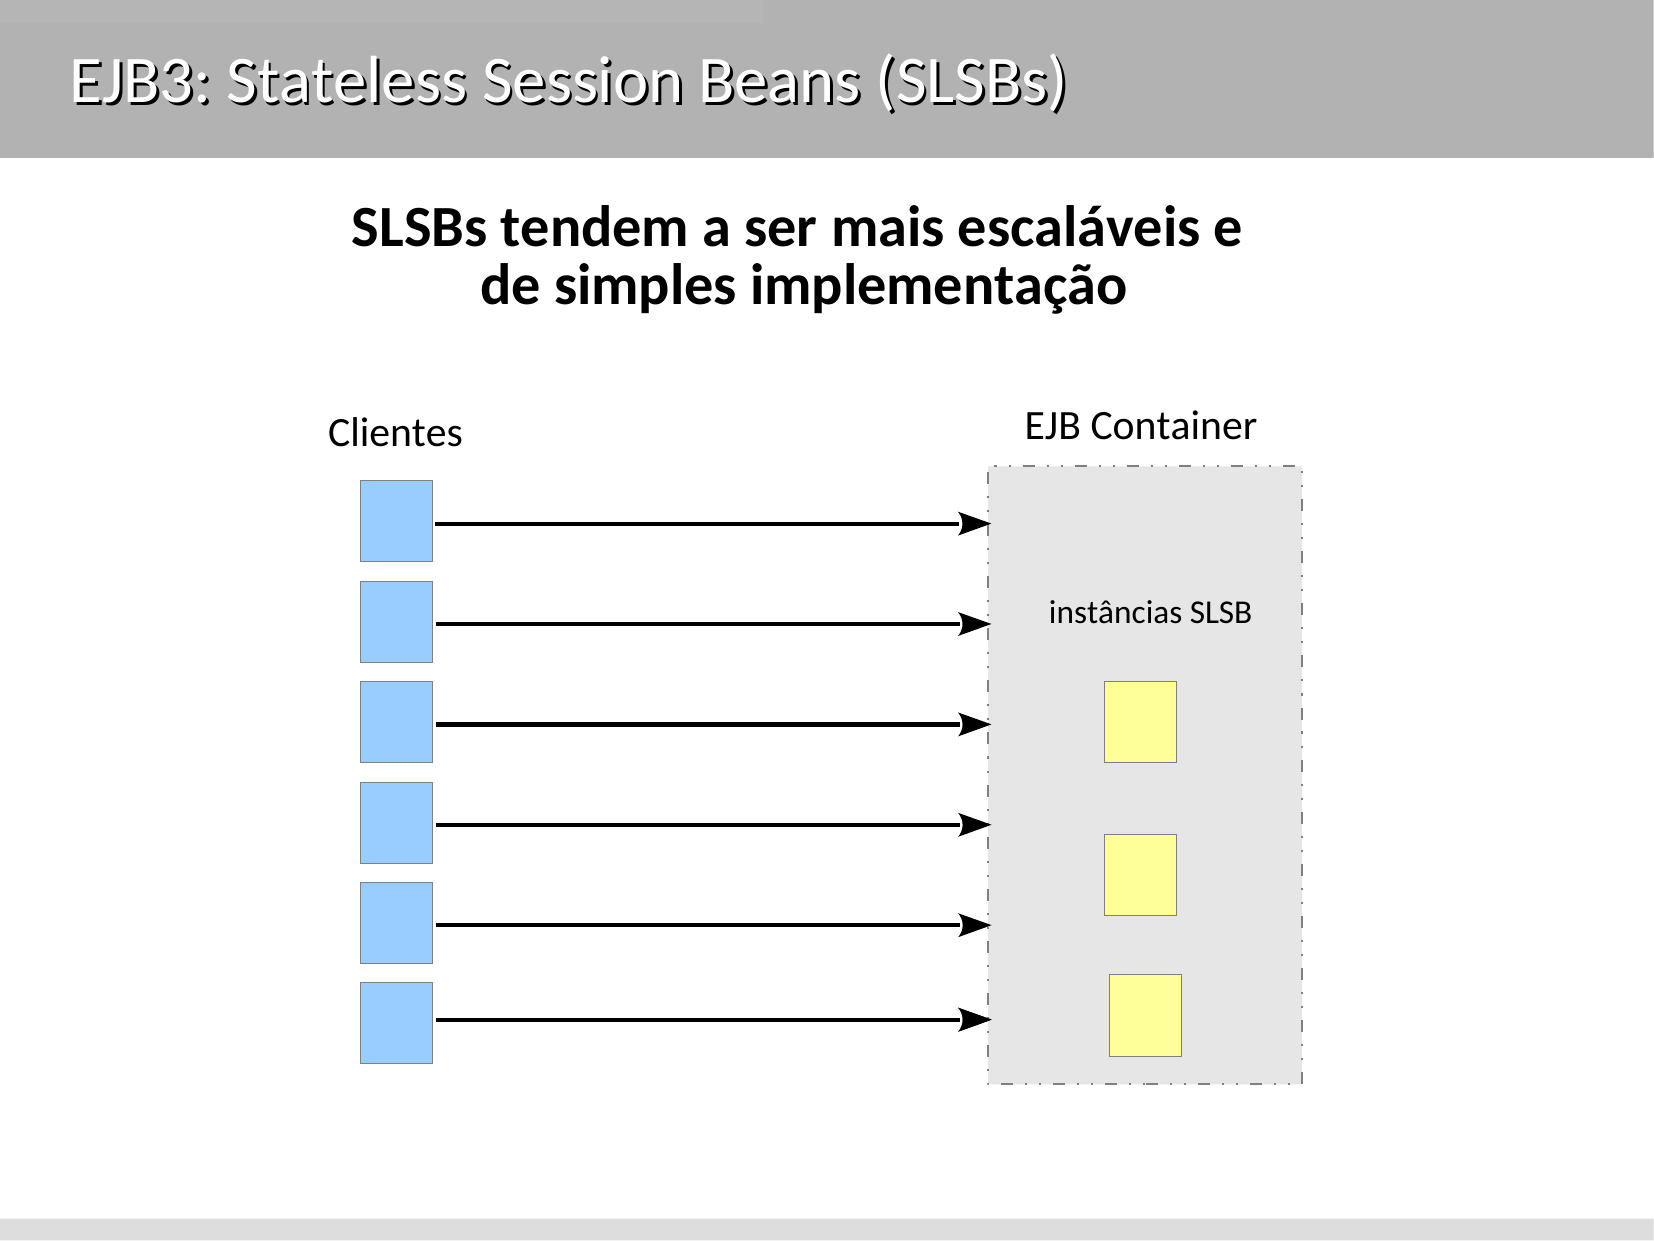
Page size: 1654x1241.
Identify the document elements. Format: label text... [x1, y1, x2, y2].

text_box [360, 782, 433, 864]
text_box instâncias SLSB [1048, 598, 1253, 640]
text_box EJB Container [1024, 408, 1258, 460]
text_box Clientes [328, 414, 464, 467]
text_box [360, 581, 433, 663]
text_box [360, 982, 433, 1064]
text_box [360, 681, 433, 763]
text_box [988, 466, 1303, 1085]
text_box [360, 480, 433, 562]
text_box [360, 882, 433, 964]
text_box SLSBs tendem a ser mais escaláveis e de simples implementação [351, 202, 1258, 346]
title EJB3: Stateless Session Beans (SLSBs) [70, 11, 1536, 160]
